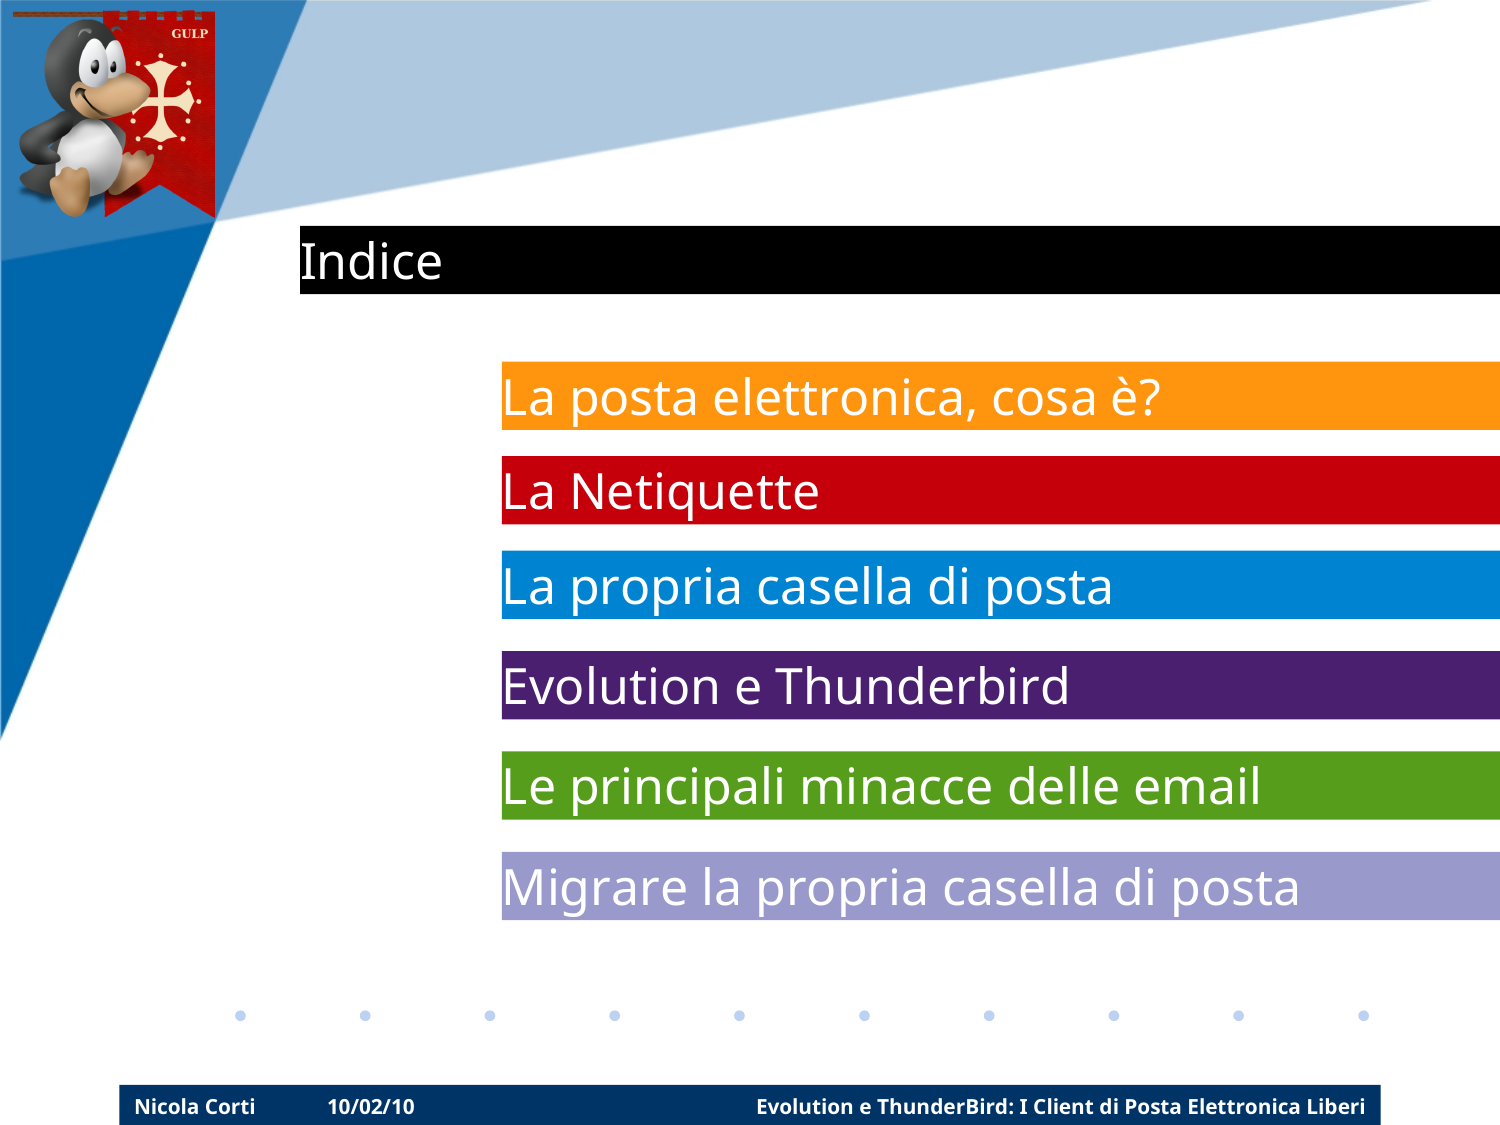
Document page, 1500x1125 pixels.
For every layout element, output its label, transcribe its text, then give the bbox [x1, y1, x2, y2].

title Migrare la propria casella di posta [501, 855, 1500, 917]
title La Netiquette [501, 459, 1500, 521]
title Indice [300, 229, 1500, 291]
title La propria casella di posta [501, 554, 1500, 616]
title Evolution e Thunderbird [501, 654, 1500, 716]
title La posta elettronica, cosa è? [501, 365, 1500, 427]
title Le principali minacce delle email [501, 755, 1500, 816]
picture [0, 0, 1500, 842]
